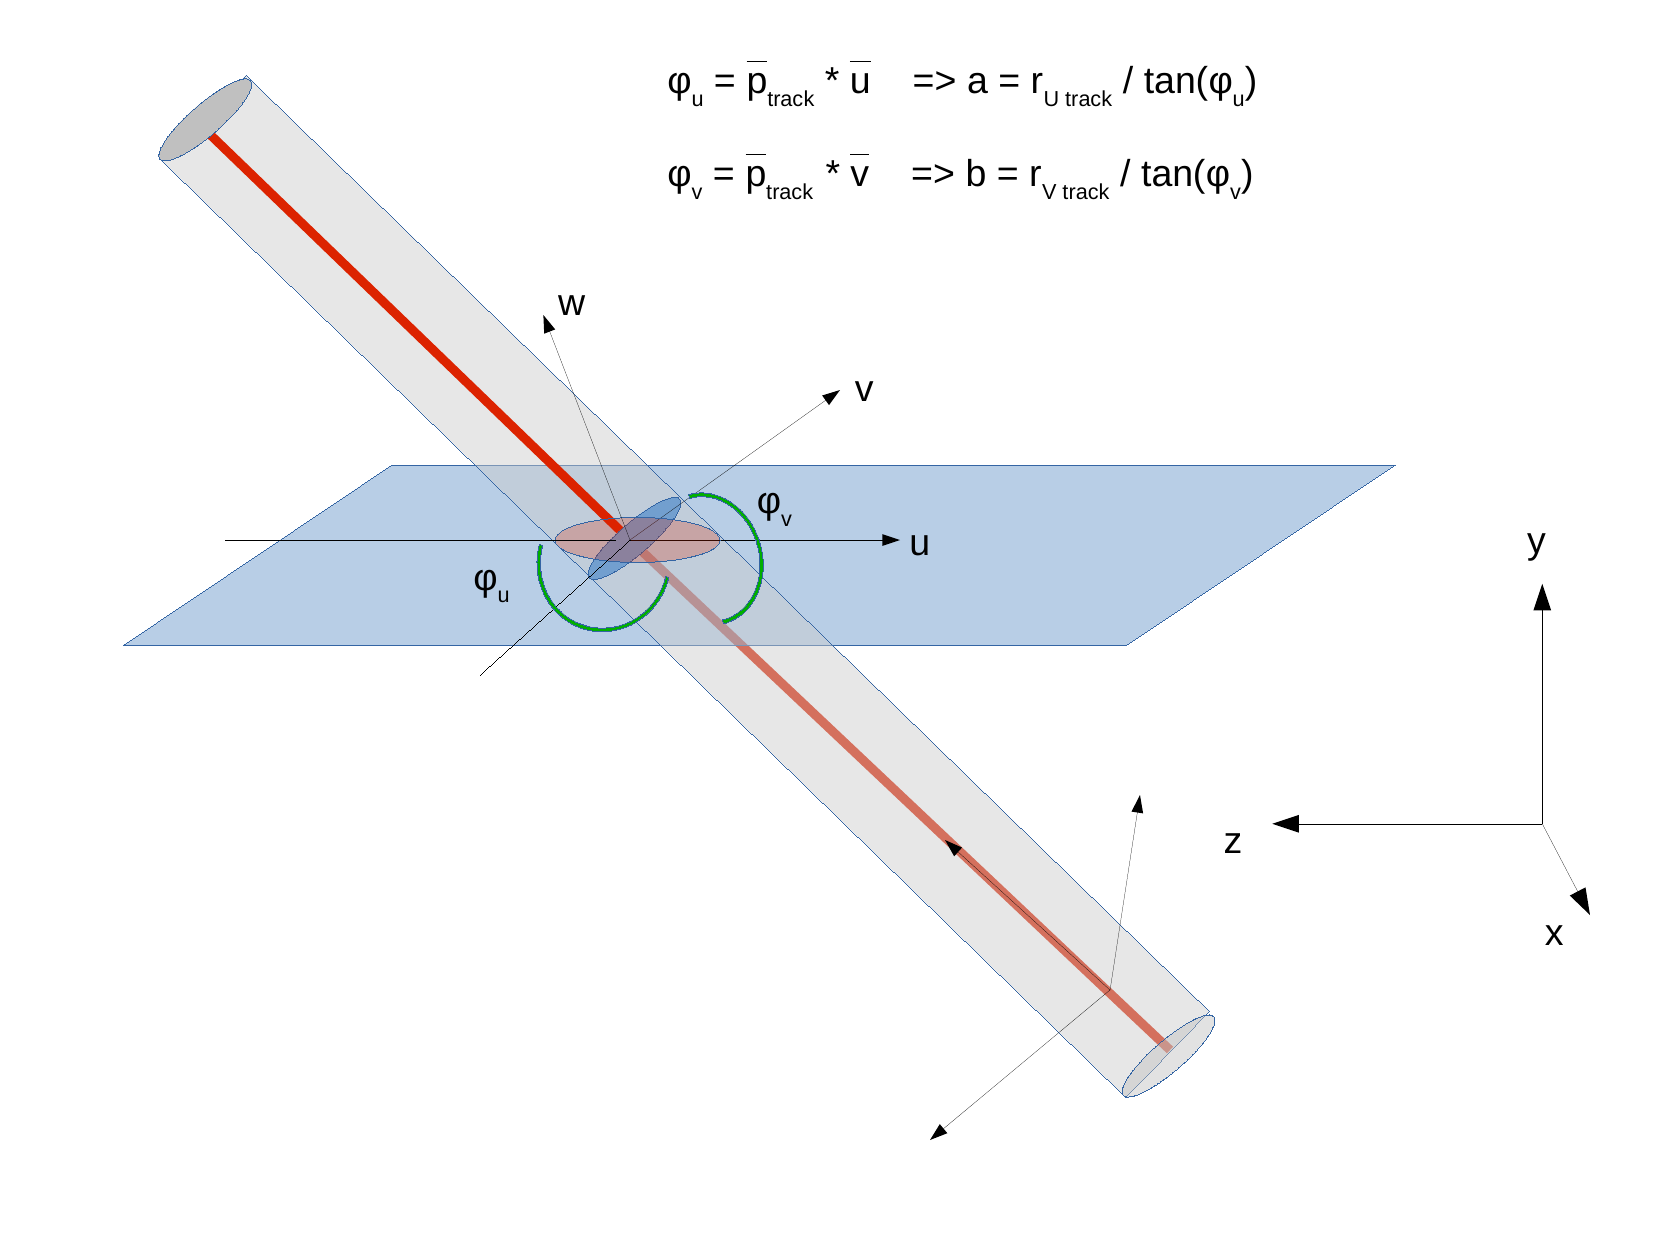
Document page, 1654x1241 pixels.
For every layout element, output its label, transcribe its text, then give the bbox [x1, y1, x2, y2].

text_box x [1530, 903, 1579, 961]
text_box [1059, 925, 1215, 1098]
text_box v [840, 360, 889, 417]
text_box [123, 75, 1396, 1032]
text_box z [1208, 812, 1258, 869]
text_box u [894, 513, 946, 571]
text_box w [543, 273, 601, 331]
text_box y [1512, 512, 1561, 569]
text_box φu = ptrack * u => a = rU track / tan(φu) φv = ptrack * v => b = rV track / tan(φv) [652, 52, 1273, 211]
text_box φu [458, 549, 525, 615]
text_box φv [742, 472, 808, 538]
